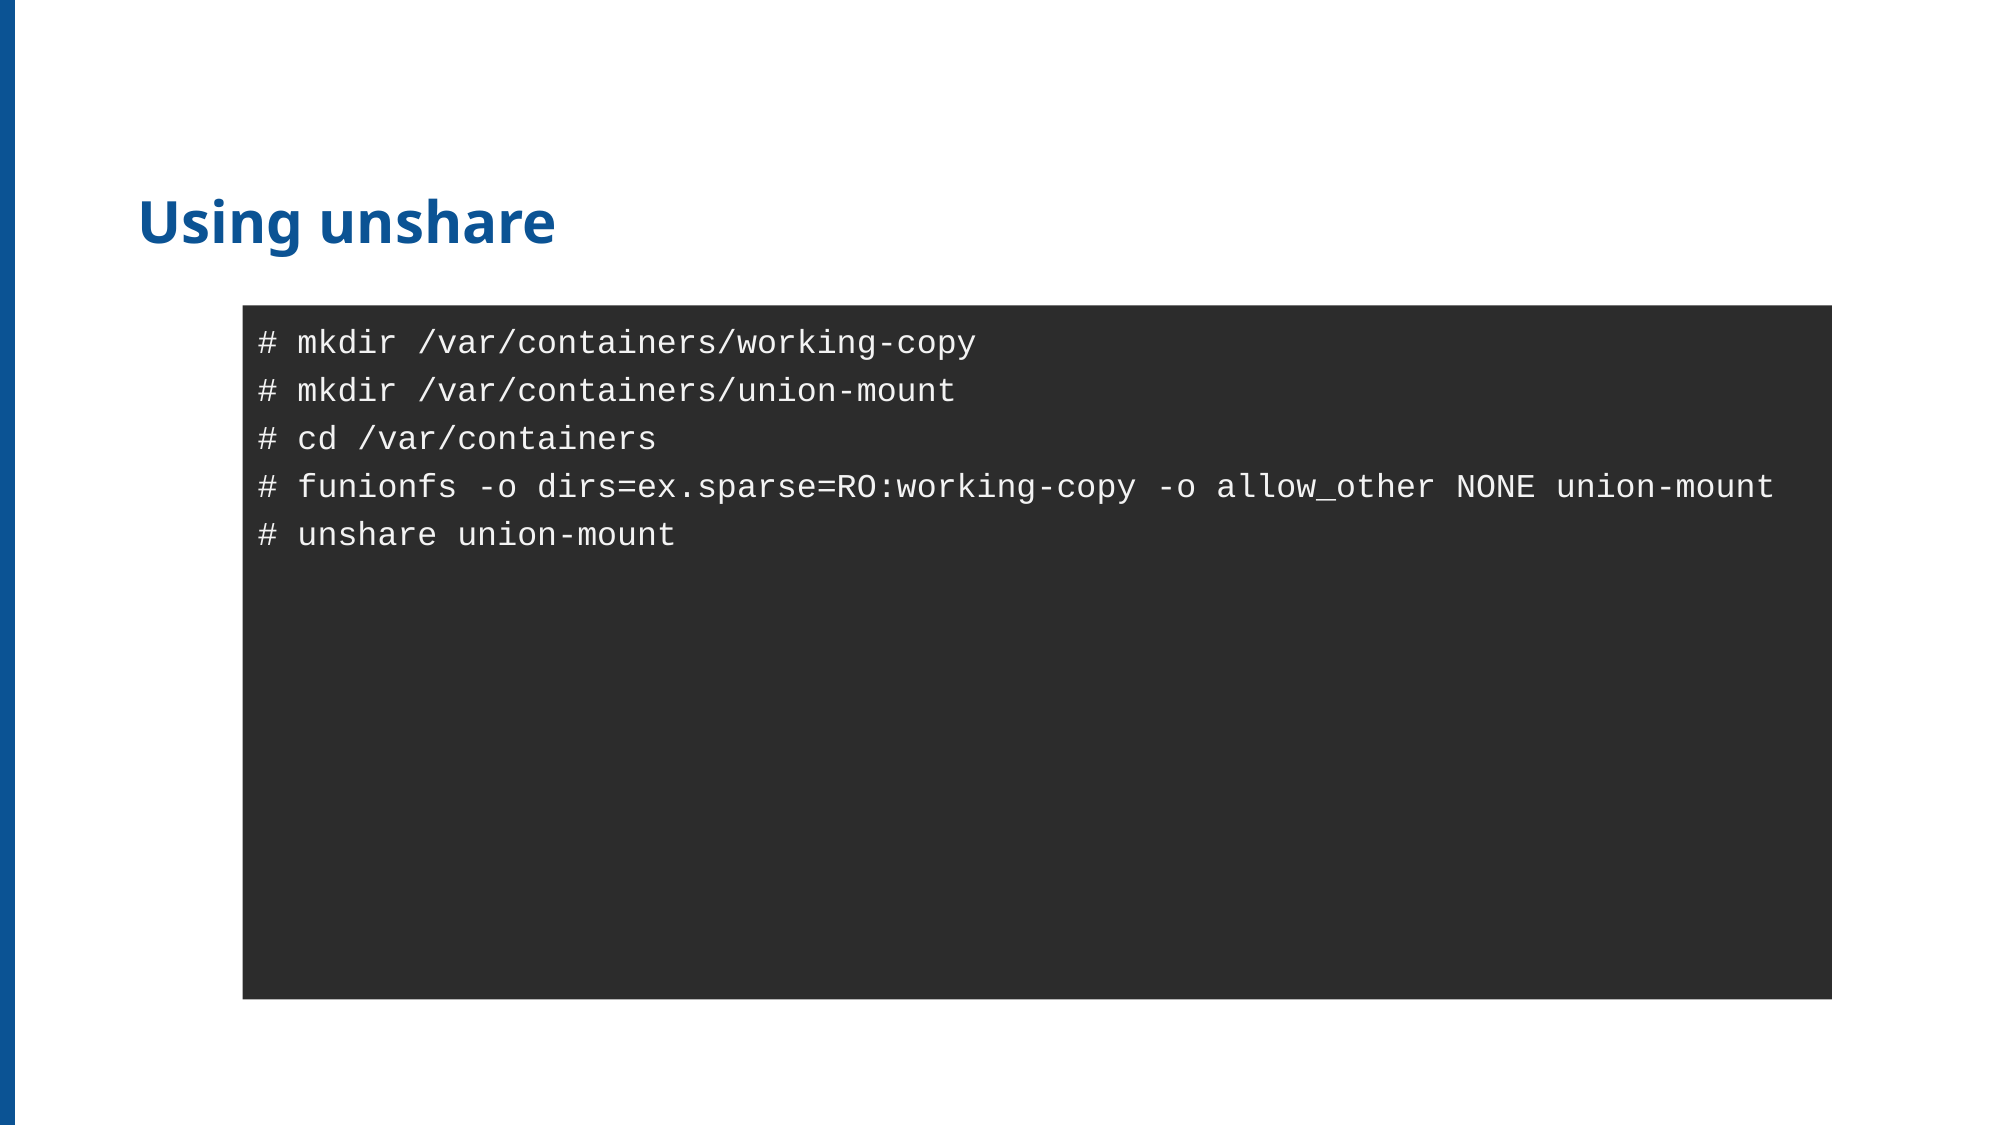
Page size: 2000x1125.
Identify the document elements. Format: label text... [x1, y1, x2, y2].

text_box # mkdir /var/containers/working-copy # mkdir /var/containers/union-mount # cd /var/containers # funionfs -o dirs=ex.sparse=RO:working-copy -o allow_other NONE union-mount # unshare union-mount [242, 305, 1832, 1000]
text_box Using unshare [122, 177, 910, 264]
